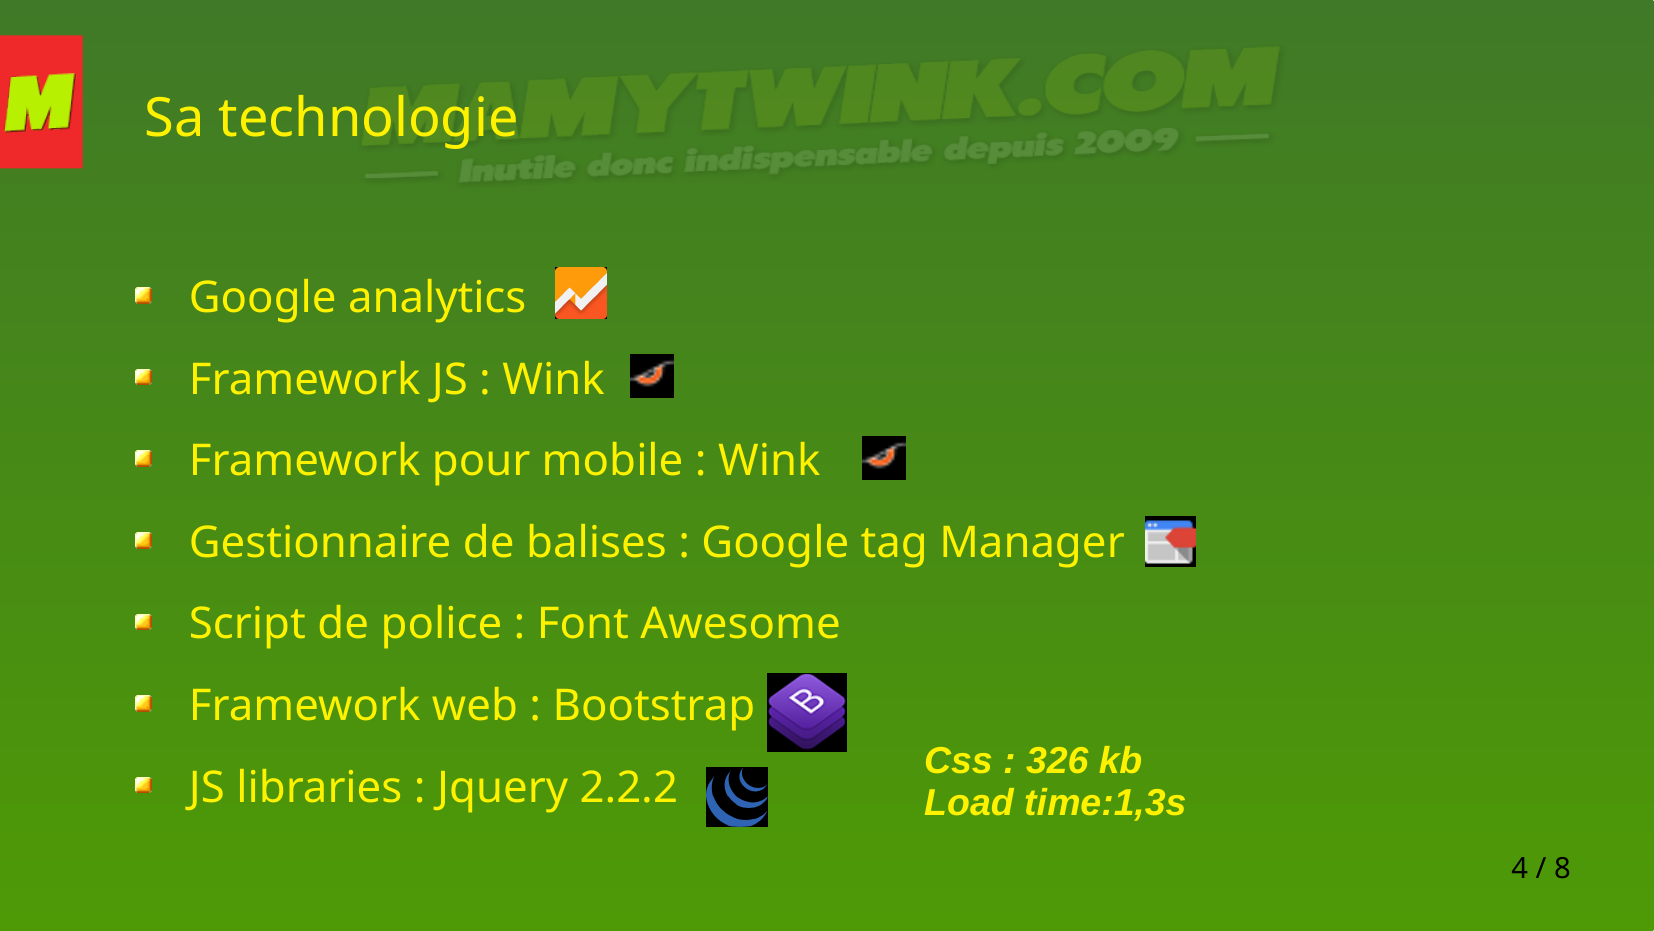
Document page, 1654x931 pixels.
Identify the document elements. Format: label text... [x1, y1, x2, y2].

picture [0, 62, 80, 142]
text_box Sa technologie [129, 70, 612, 163]
list Google analytics Framework JS : Wink Framework pour mobile : Wink Gestionnaire de balises : Google tag Manager Script de police : Font Awesome Framework web : Bootstrap JS libraries : Jquery 2.2.2 [118, 265, 1536, 806]
picture [630, 354, 674, 398]
picture [767, 673, 847, 752]
text_box Css : 326 kb Load time:1,3s [909, 732, 1202, 832]
picture [706, 767, 768, 827]
picture [862, 436, 906, 480]
picture [357, 44, 1288, 190]
picture [1145, 516, 1196, 567]
picture [555, 267, 607, 319]
